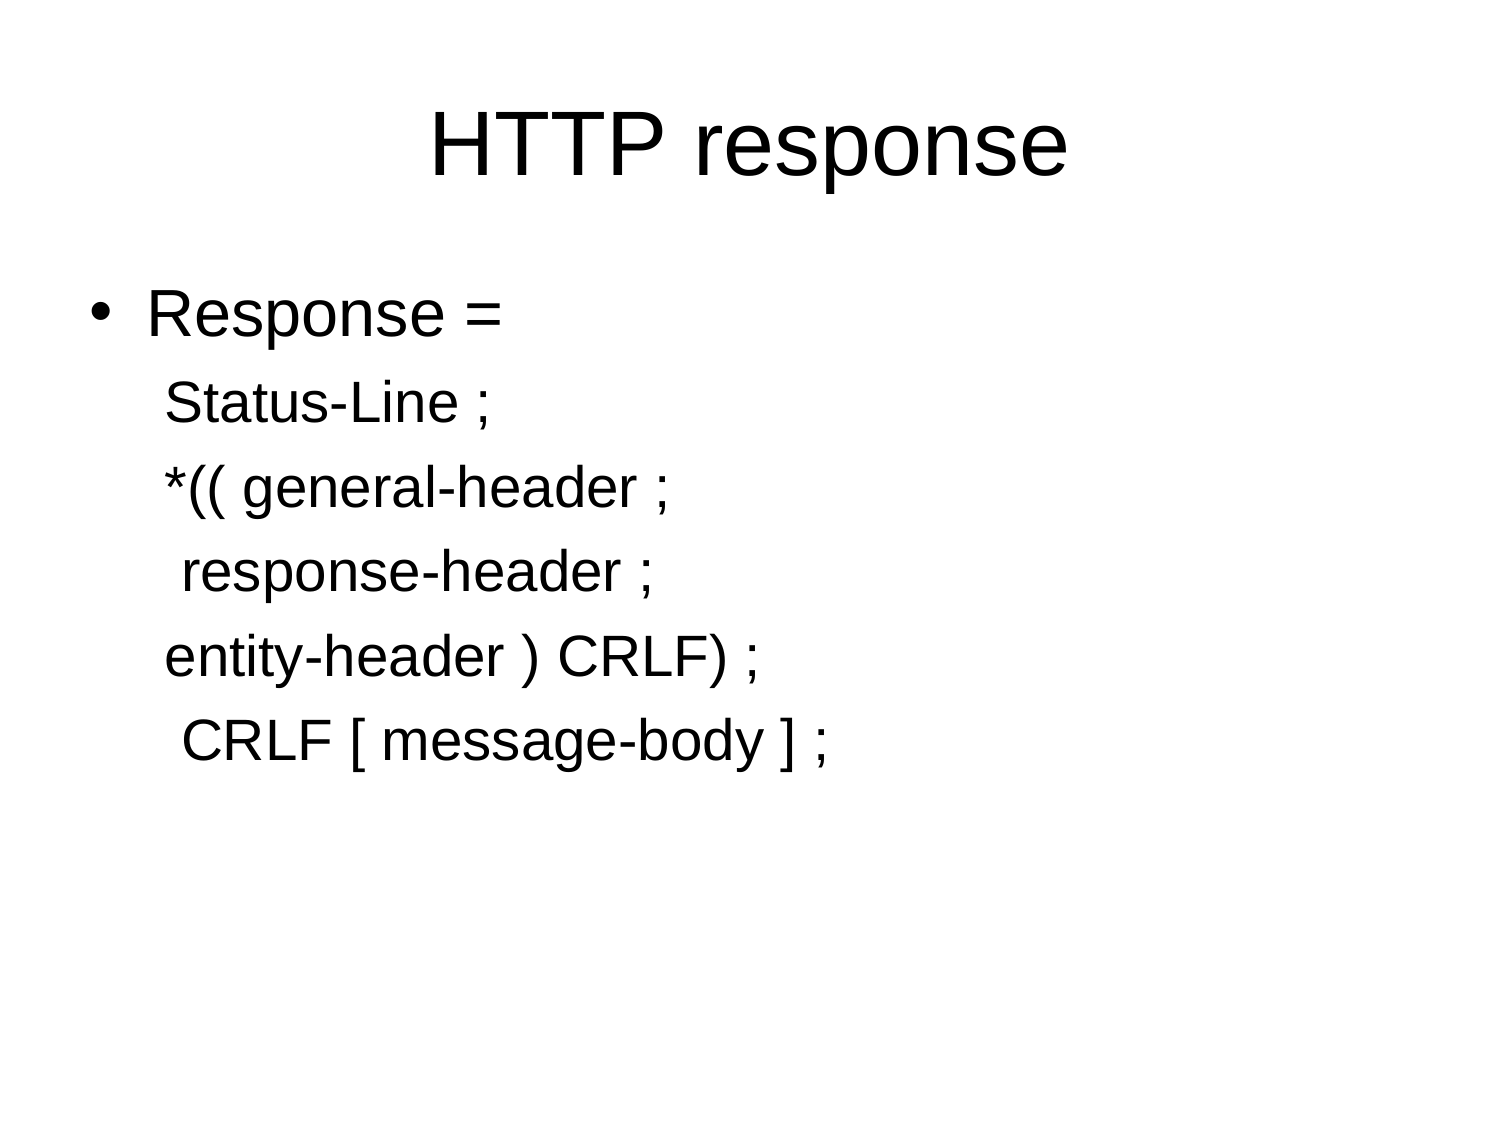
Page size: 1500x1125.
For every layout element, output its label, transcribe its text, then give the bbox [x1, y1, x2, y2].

title HTTP response [75, 45, 1426, 233]
list Response = Status-Line ; *(( general-header ; response-header ; entity-header ) CRLF) ; CRLF [ message-body ] ; [75, 262, 1426, 1005]
